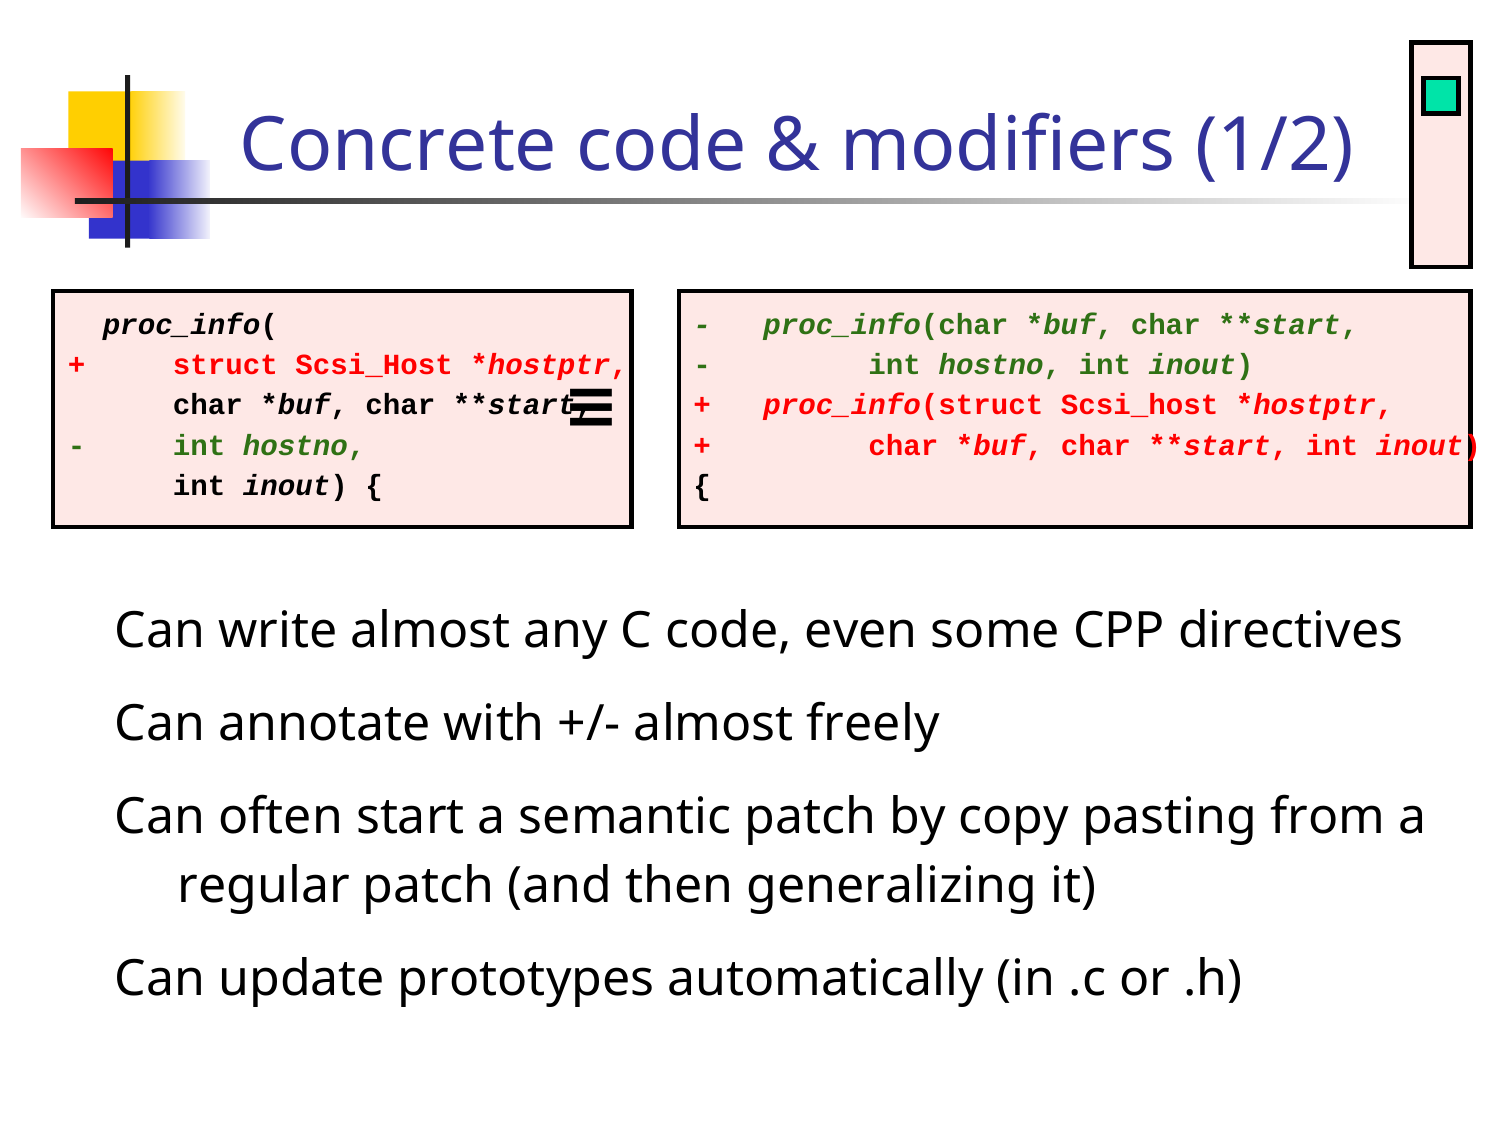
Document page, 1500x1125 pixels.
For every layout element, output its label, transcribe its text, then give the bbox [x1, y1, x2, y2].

text_box - proc_info(char *buf, char **start, - int hostno, int inout) + proc_info(struct Scsi_host *hostptr, + char *buf, char **start, int inout) { [678, 302, 1500, 528]
text_box [53, 290, 632, 302]
title Concrete code & modifiers (1/2) [224, 12, 1500, 200]
text_box Can write almost any C code, even some CPP directives Can annotate with +/- almost freely Can often start a semantic patch by copy pasting from a regular patch (and then generalizing it) Can update prototypes automatically (in .c or .h) [100, 586, 1453, 1125]
text_box [1411, 42, 1471, 268]
text_box ≡ [548, 350, 760, 457]
text_box [679, 290, 1471, 302]
list proc_info( + struct Scsi_Host *hostptr, char *buf, char **start, - int hostno, int inout) { [53, 302, 644, 560]
